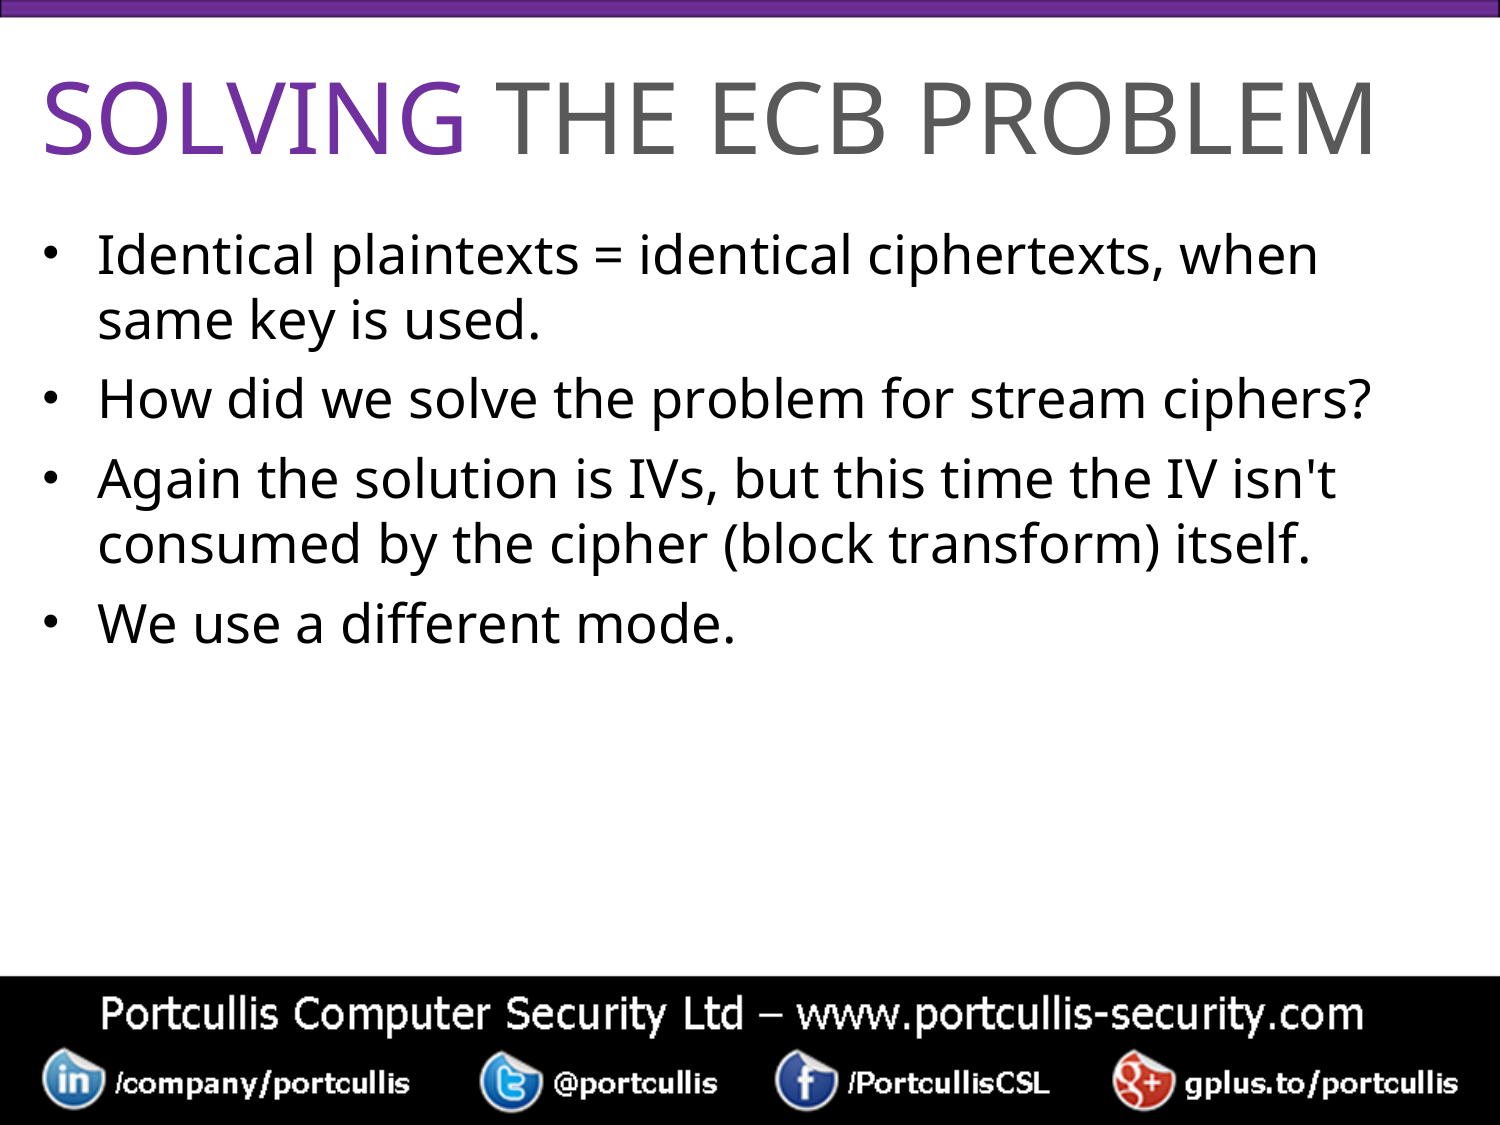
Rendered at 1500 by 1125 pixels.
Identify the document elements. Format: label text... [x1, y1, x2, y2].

picture [0, 0, 1500, 1125]
title SOLVING THE ECB PROBLEM [41, 42, 1434, 202]
list Identical plaintexts = identical ciphertexts, when same key is used. How did we solve the problem for stream ciphers? Again the solution is IVs, but this time the IV isn't consumed by the cipher (block transform) itself. We use a different mode. [41, 219, 1428, 965]
